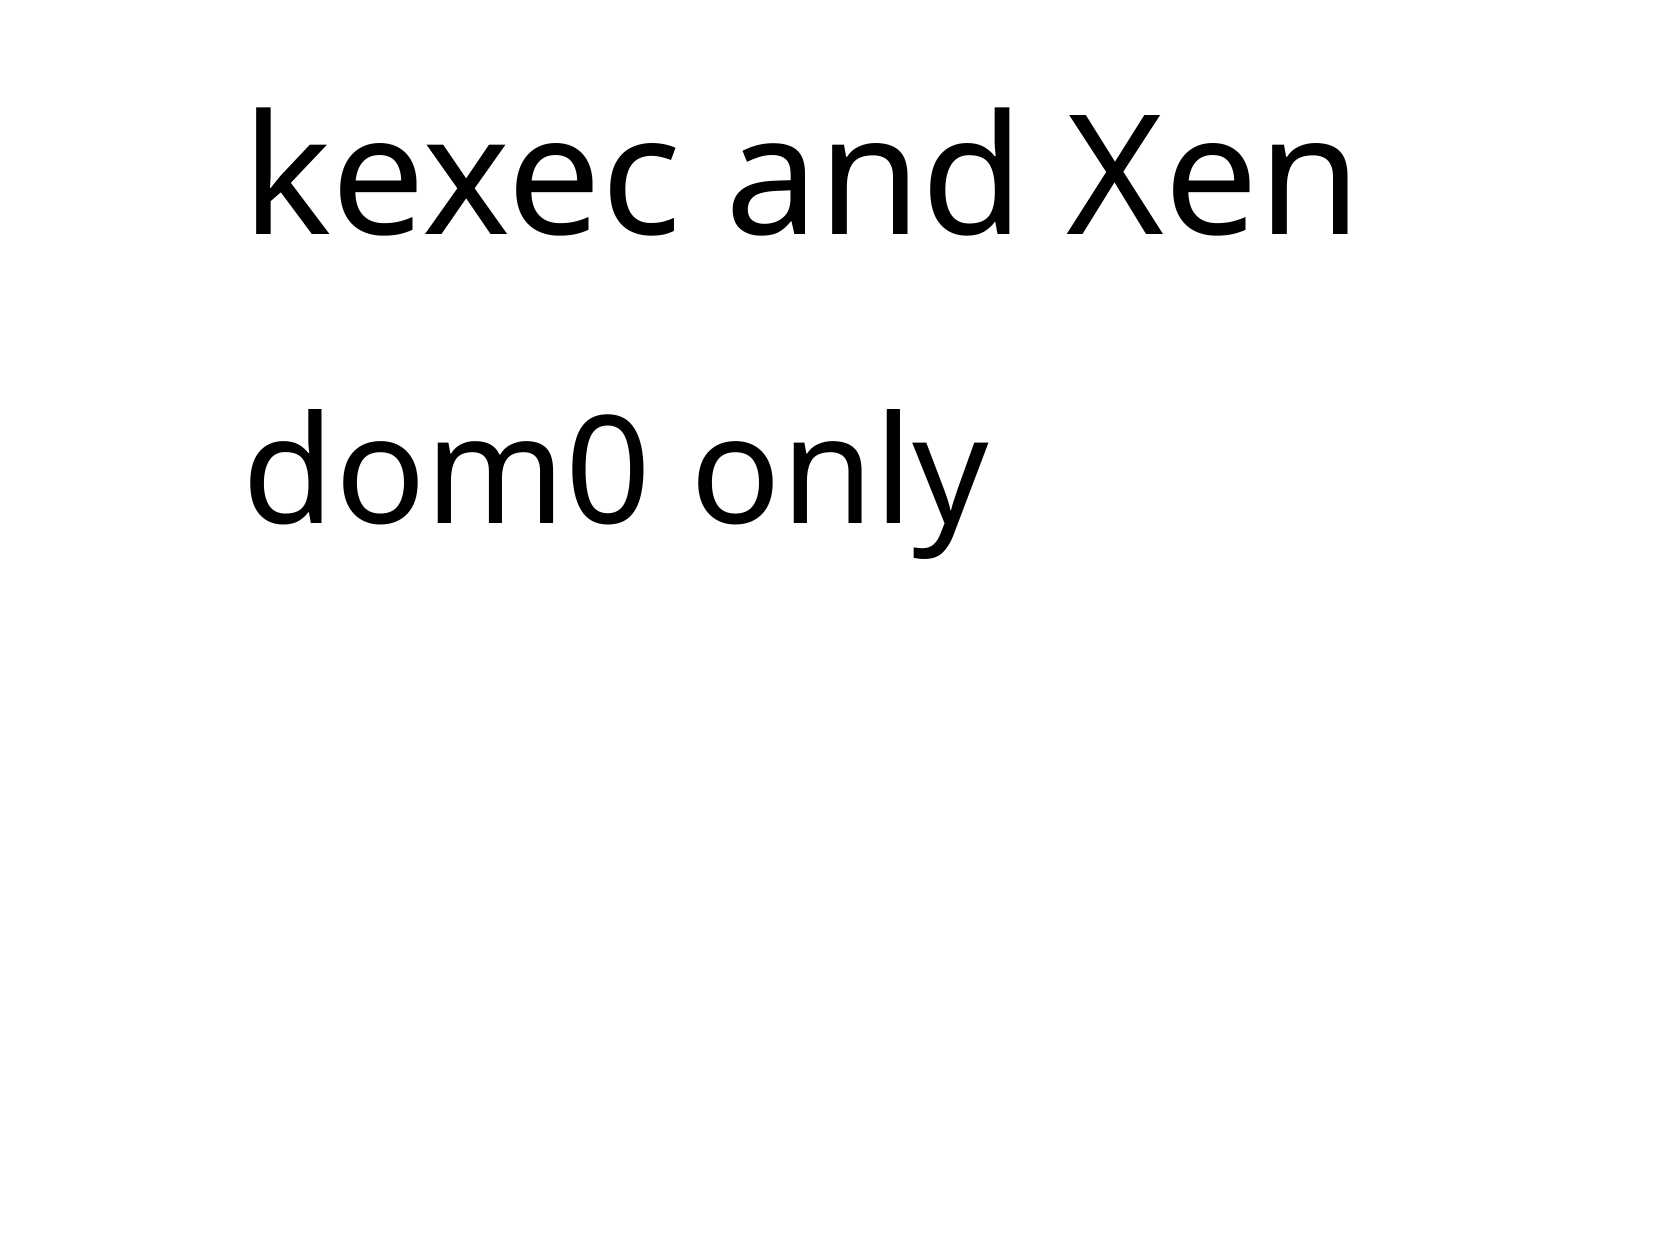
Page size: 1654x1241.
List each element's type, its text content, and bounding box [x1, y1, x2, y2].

text_box kexec and Xen dom0 only [228, 49, 1426, 515]
